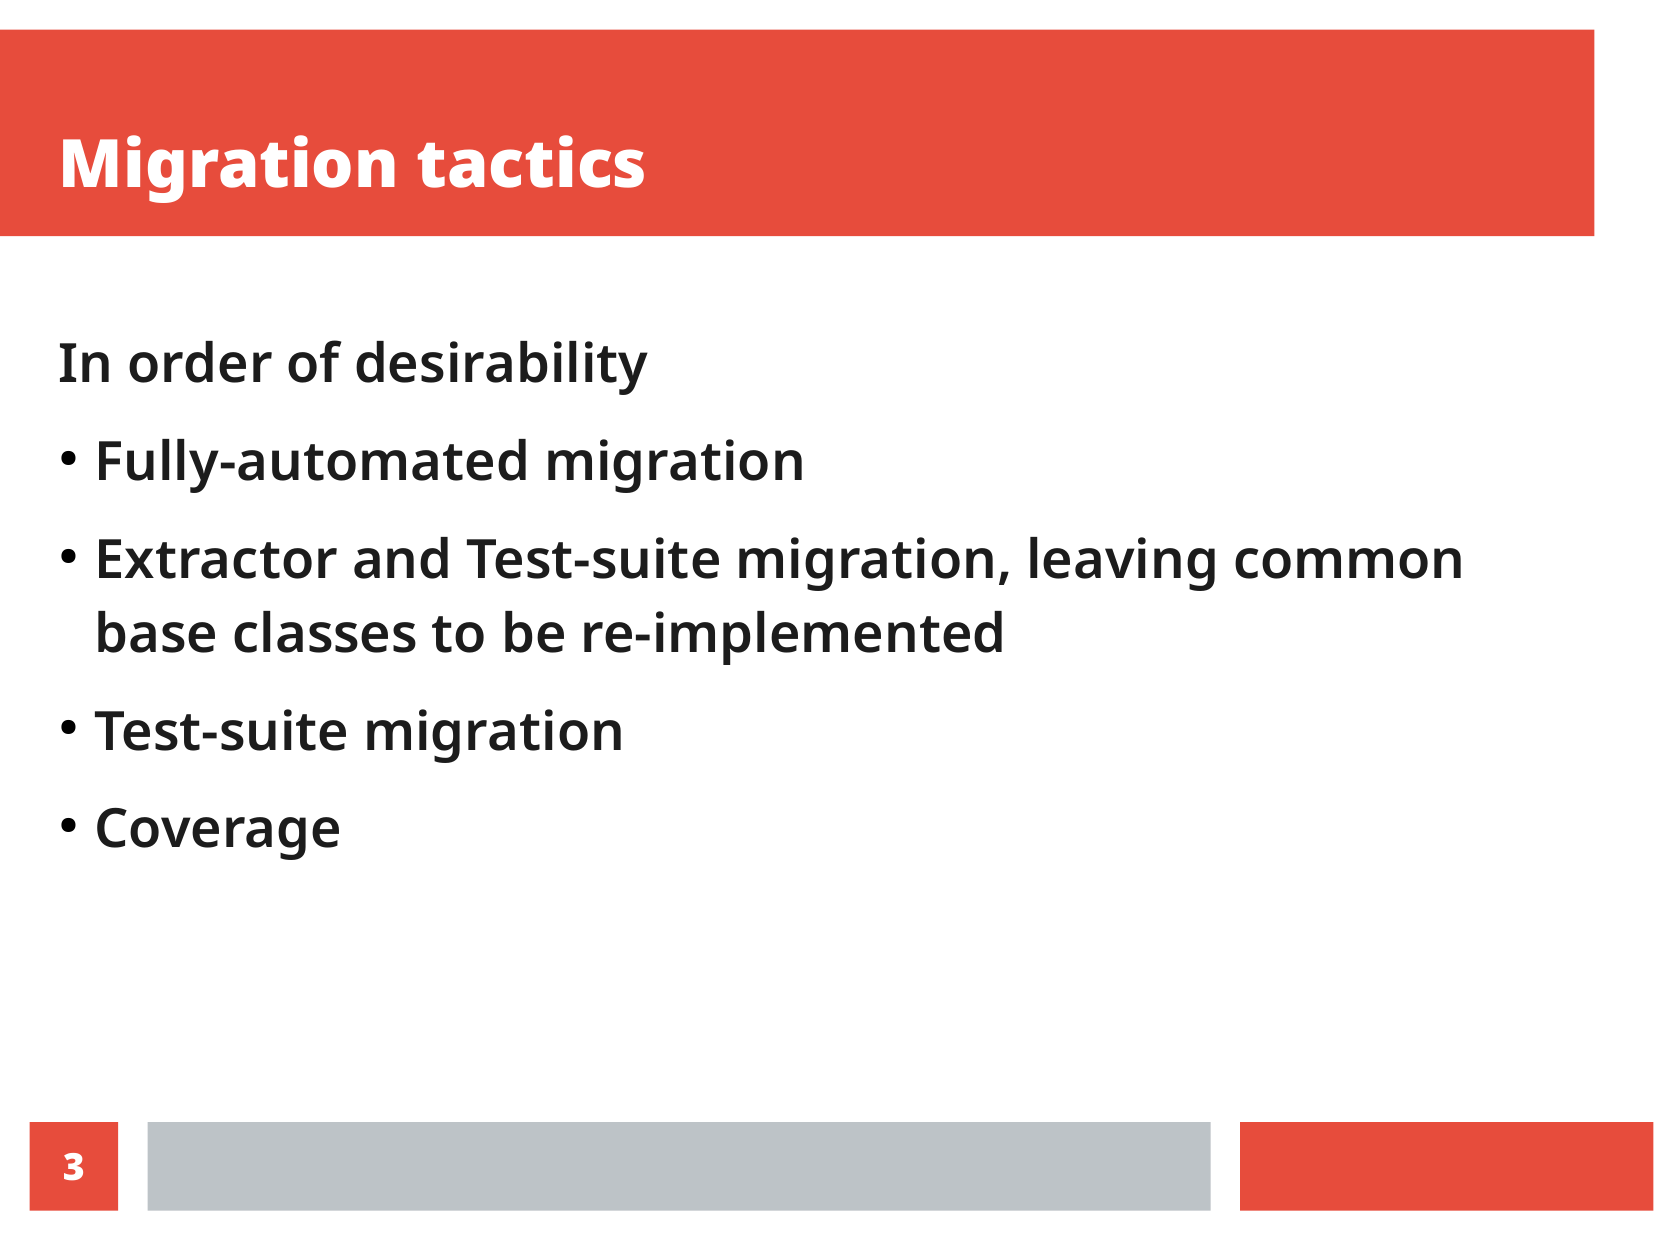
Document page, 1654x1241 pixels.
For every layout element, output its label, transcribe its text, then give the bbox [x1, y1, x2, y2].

list In order of desirability Fully-automated migration Extractor and Test-suite migration, leaving common base classes to be re-implemented Test-suite migration Coverage [59, 324, 1565, 1093]
title Migration tactics [59, 59, 1595, 207]
